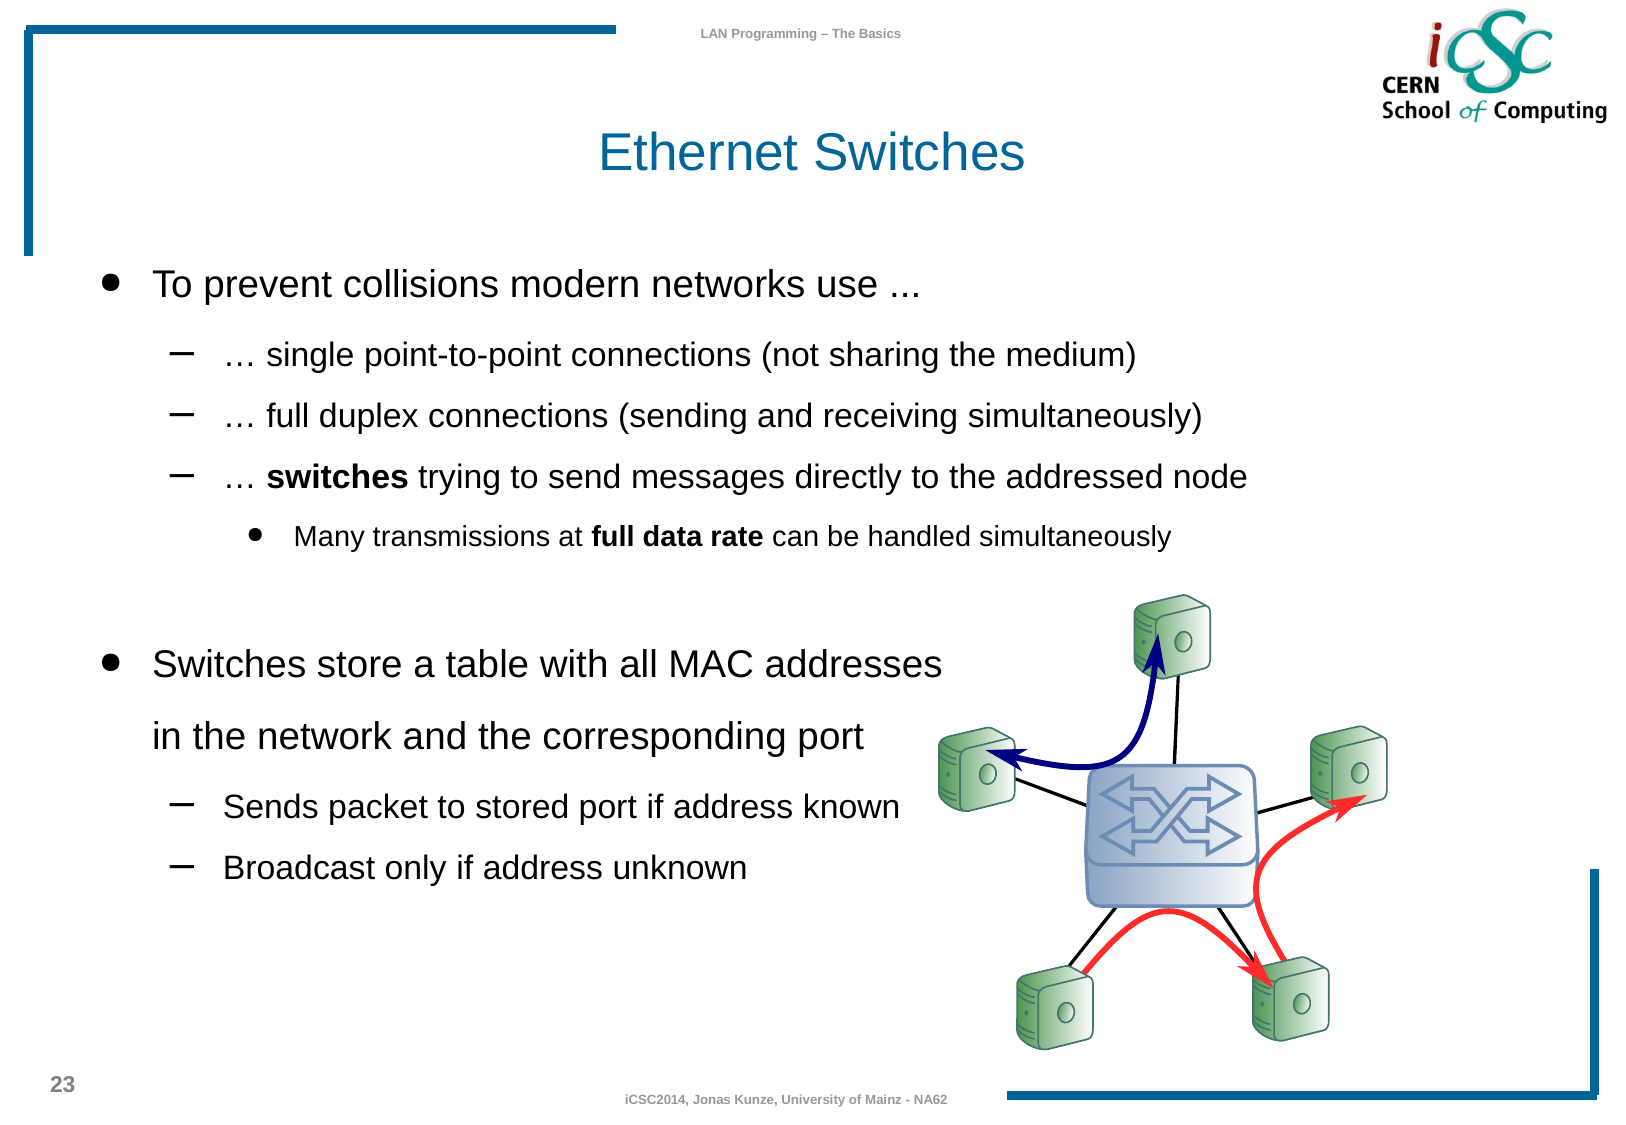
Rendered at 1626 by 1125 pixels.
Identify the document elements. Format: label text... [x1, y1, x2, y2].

picture [937, 594, 1388, 1051]
list To prevent collisions modern networks use ... … single point-to-point connections (not sharing the medium) … full duplex connections (sending and receiving simultaneously) … switches trying to send messages directly to the addressed node Many transmissions at full data rate can be handled simultaneously Switches store a table with all MAC addresses in the network and the corresponding port Sends packet to stored port if address known Broadcast only if address unknown [81, 263, 1512, 1051]
picture [1381, 8, 1608, 125]
title Ethernet Switches [81, 44, 1544, 233]
